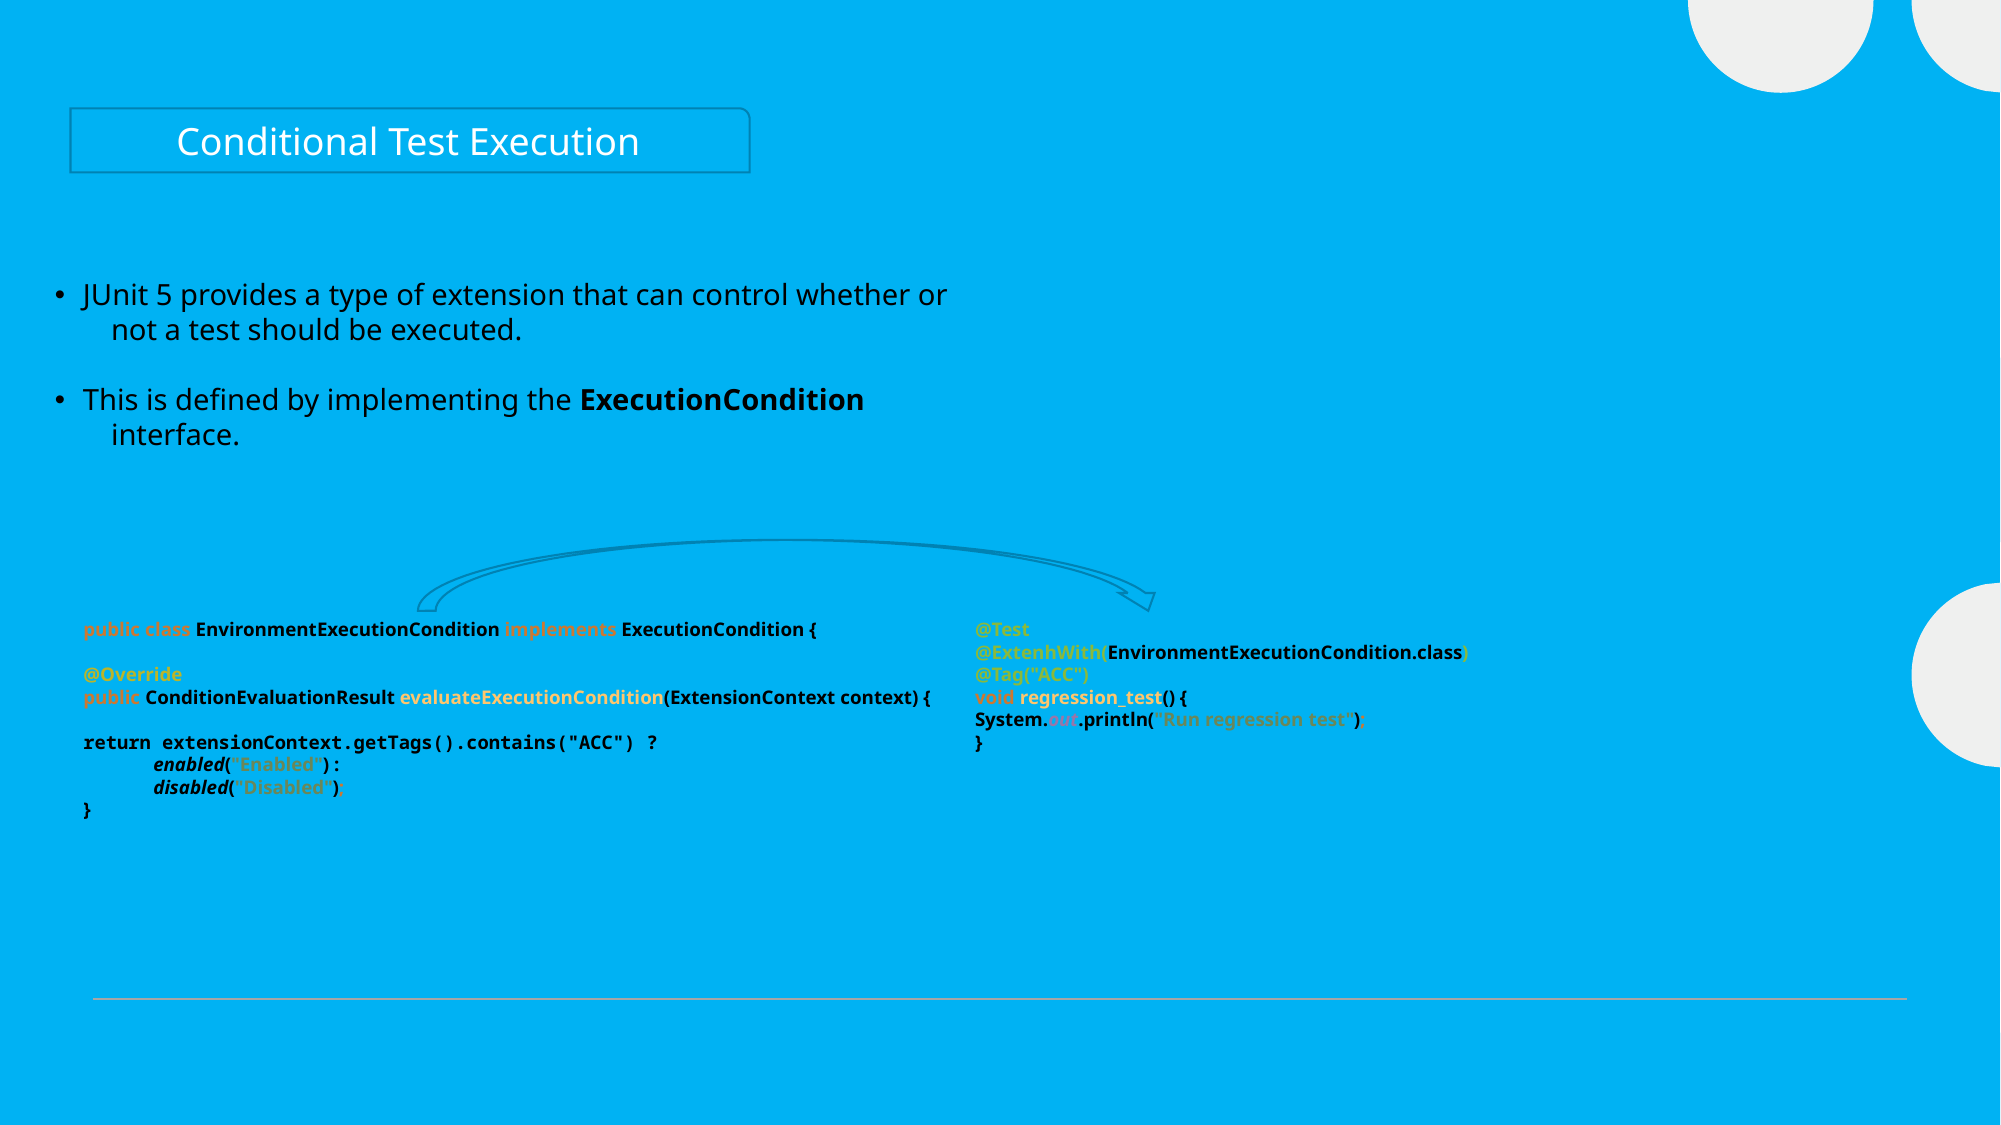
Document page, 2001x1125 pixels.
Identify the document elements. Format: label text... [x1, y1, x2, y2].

text_box JUnit 5 provides a type of extension that can control whether or not a test should be executed. This is defined by implementing the ExecutionCondition interface. [39, 269, 969, 461]
text_box [0, 0, 2000, 1125]
text_box @Test @ExtenhWith(EnvironmentExecutionCondition.class) @Tag("ACC") void regression_test() { System.out.println("Run regression test"); } [960, 610, 2000, 763]
text_box public class EnvironmentExecutionCondition implements ExecutionCondition { @Override public ConditionEvaluationResult evaluateExecutionCondition(ExtensionContext context) { return extensionContext.getTags().contains("ACC") ? enabled("Enabled") : disabled("Disabled"); } [68, 610, 993, 831]
text_box Conditional Test Execution [70, 108, 750, 173]
